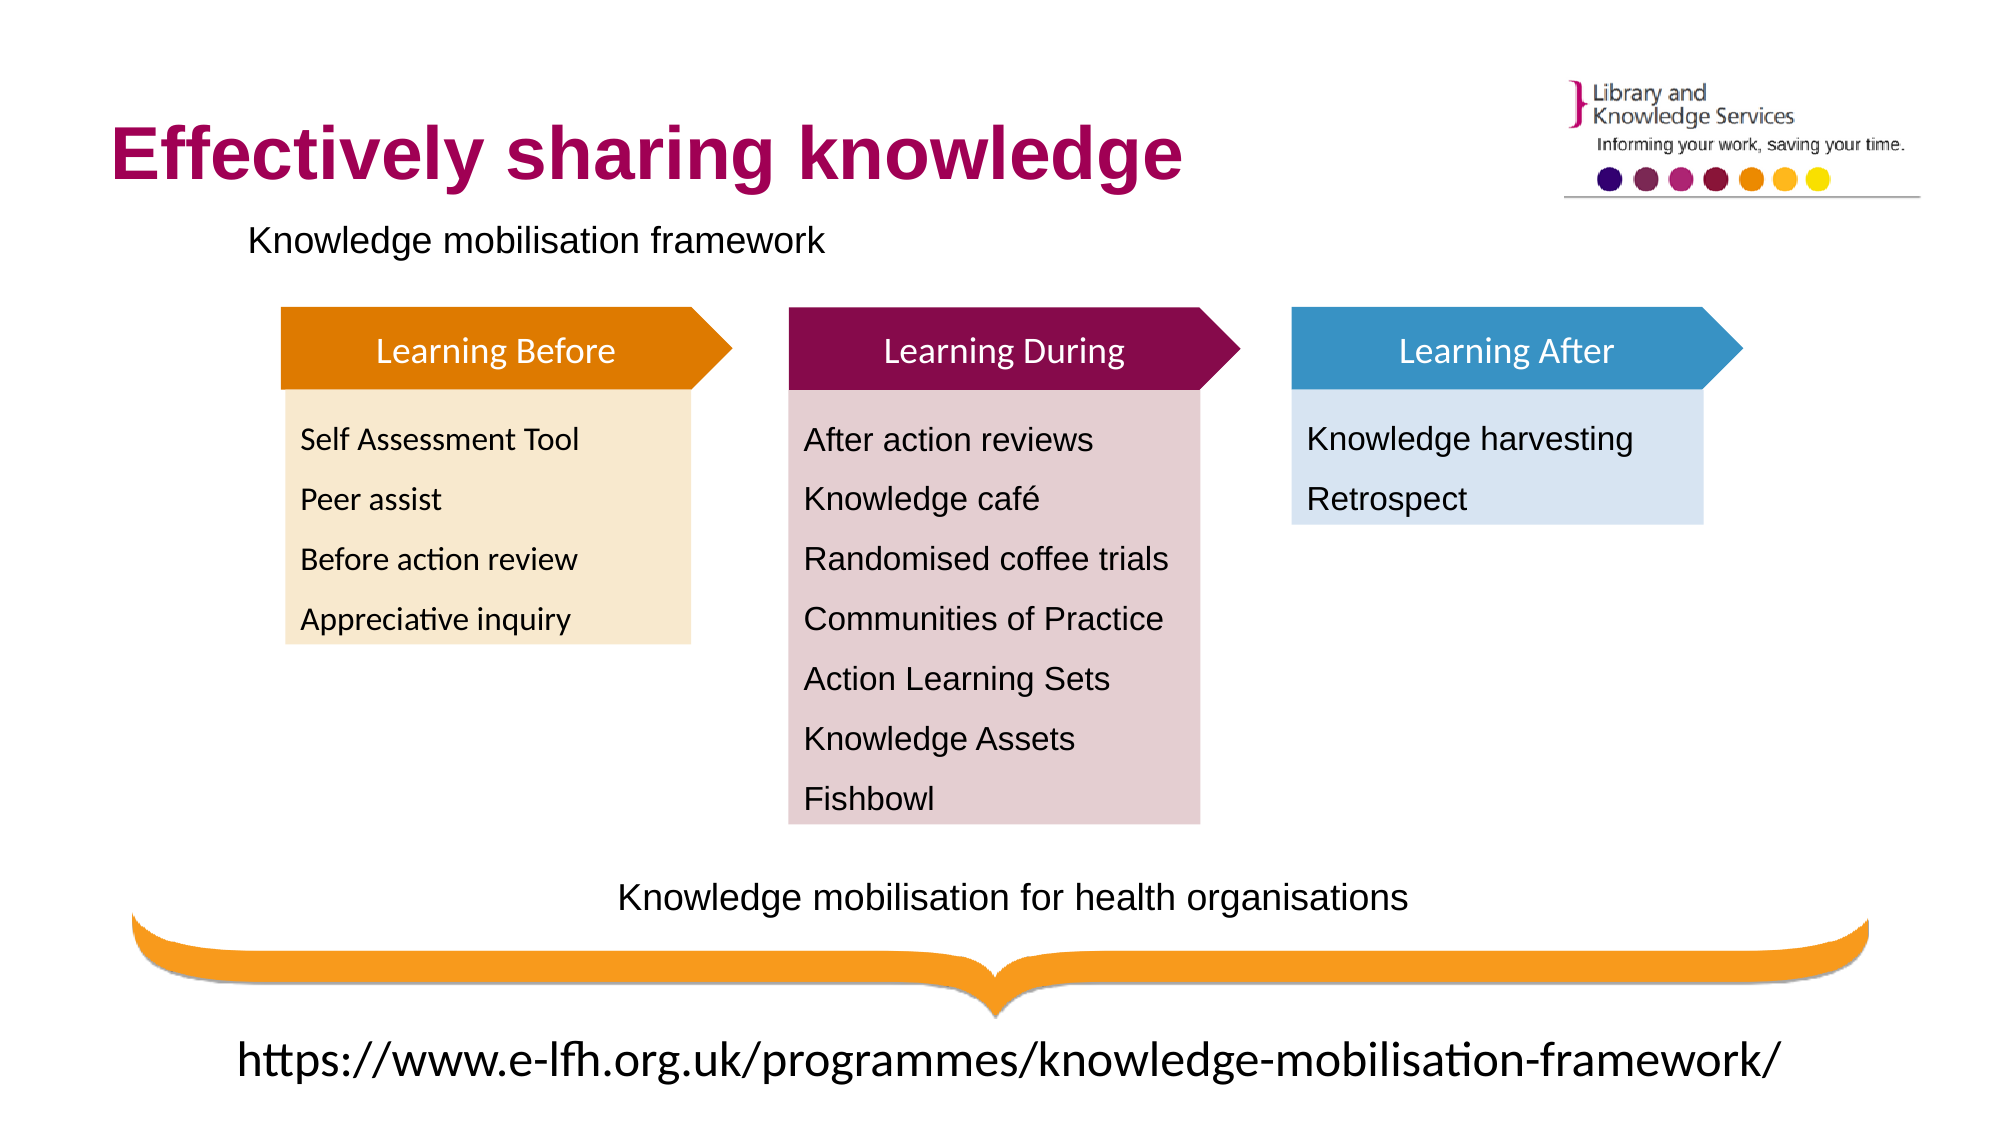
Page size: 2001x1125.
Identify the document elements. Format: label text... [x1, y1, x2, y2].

picture [132, 912, 1868, 1015]
picture [1564, 76, 1923, 196]
text_box Self Assessment Tool Peer assist Before action review Appreciative inquiry [285, 389, 692, 641]
text_box Learning Before [280, 306, 733, 390]
title Effectively sharing knowledge [77, 57, 1218, 204]
subtitle https://www.e-lfh.org.uk/programmes/knowledge-mobilisation-framework/ [175, 1025, 1855, 1125]
text_box Knowledge mobilisation framework [232, 209, 898, 270]
text_box Knowledge harvesting Retrospect [1291, 389, 1704, 519]
text_box After action reviews Knowledge café Randomised coffee trials Communities of Practice Action Learning Sets Knowledge Assets Fishbowl [788, 390, 1201, 822]
text_box Knowledge mobilisation for health organisations [602, 865, 1449, 912]
text_box Learning After [1291, 306, 1744, 389]
text_box Learning During [788, 307, 1241, 390]
